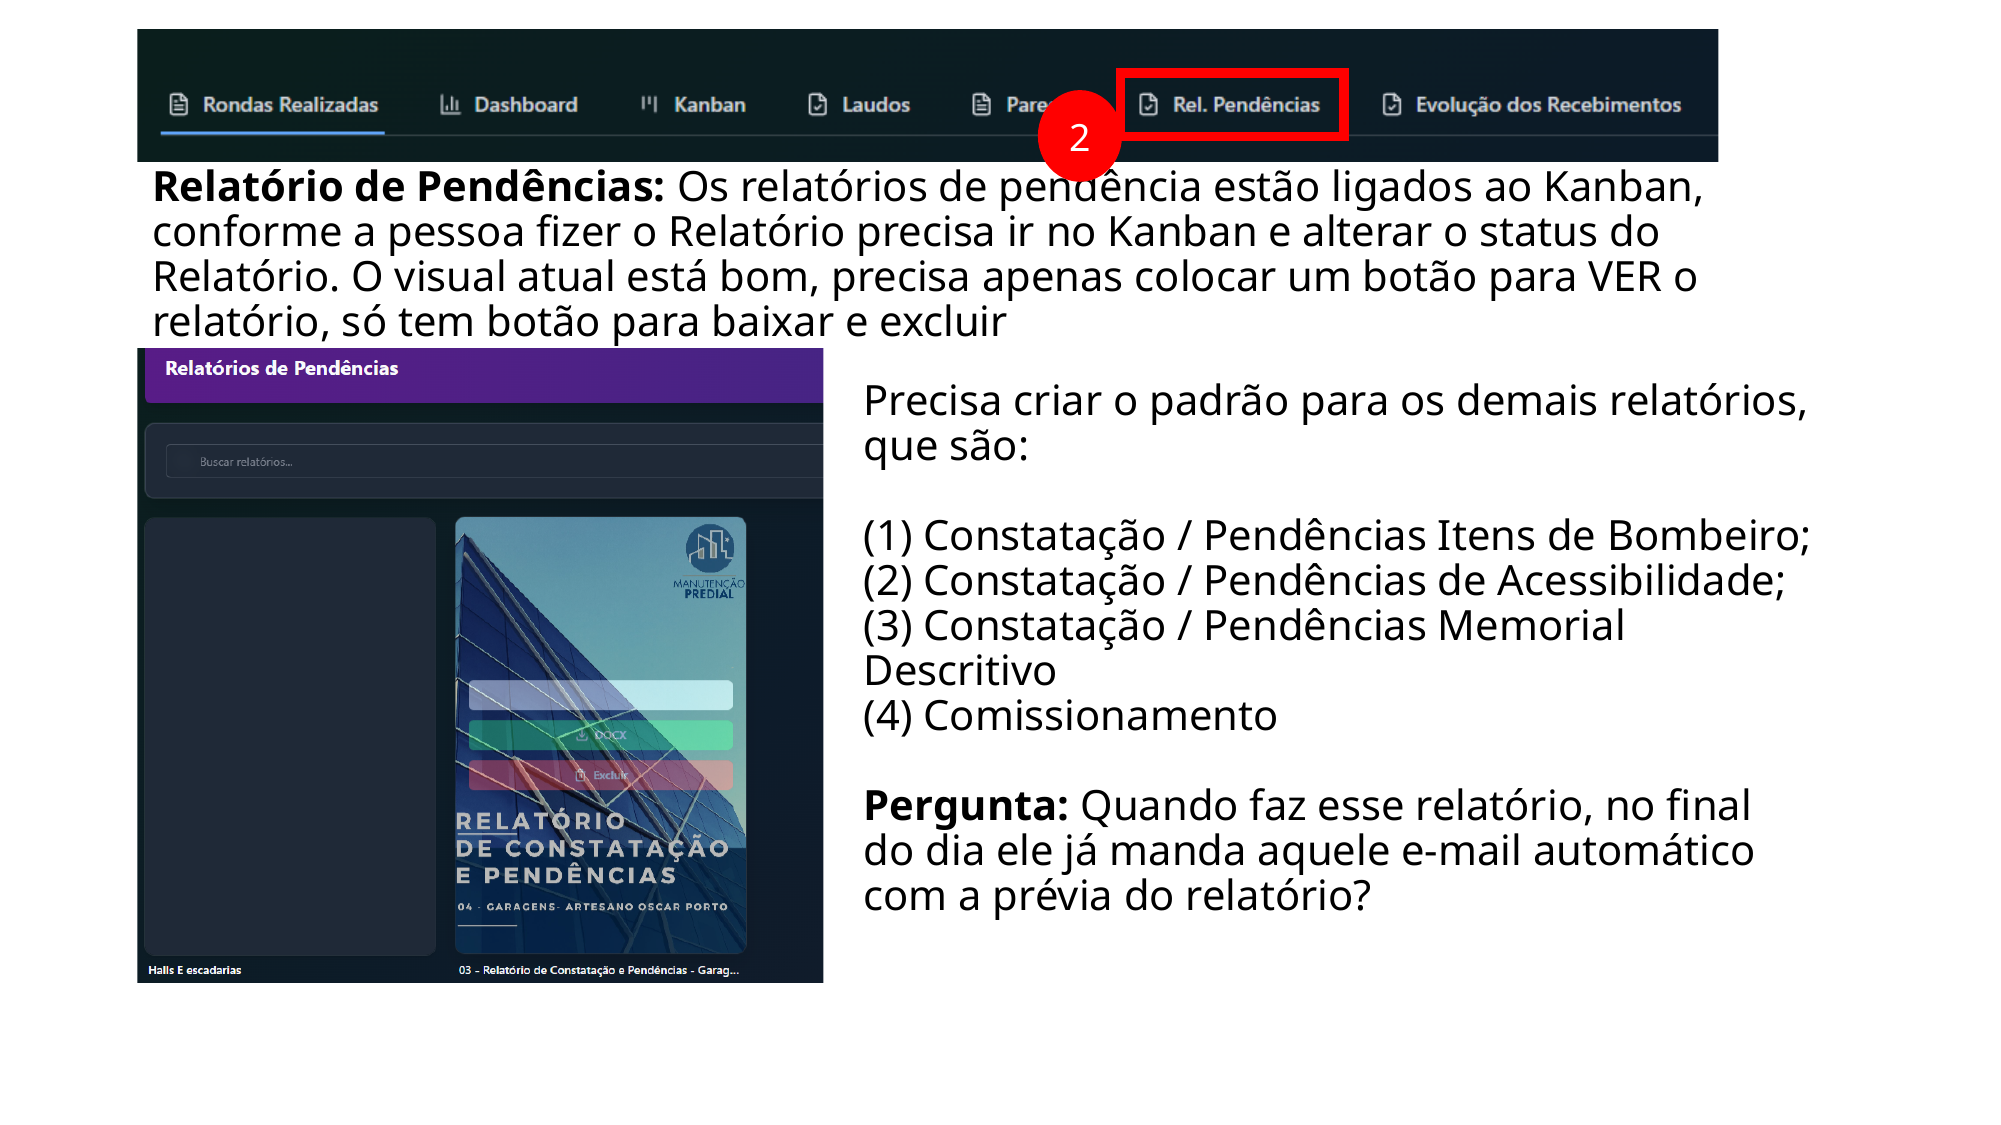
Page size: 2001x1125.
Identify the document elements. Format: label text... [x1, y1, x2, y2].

picture [137, 29, 1719, 162]
text_box 2 [1039, 91, 1121, 181]
picture [1125, 78, 1339, 132]
picture [137, 348, 824, 983]
text_box Precisa criar o padrão para os demais relatórios, que são: (1) Constatação / Pendências Itens de Bombeiro; (2) Constatação / Pendências de Acessibilidade; (3) Constatação / Pendências Memorial Descritivo (4) Comissionamento Pergunta: Quando faz esse relatório, no final do dia ele já manda aquele e-mail automático com a prévia do relatório? [848, 417, 1829, 927]
title Relatório de Pendências: Os relatórios de pendência estão ligados ao Kanban, conforme a pessoa fizer o Relatório precisa ir no Kanban e alterar o status do Relatório. O visual atual está bom, precisa apenas colocar um botão para VER o relatório, só tem botão para baixar e excluir [137, 161, 1863, 349]
